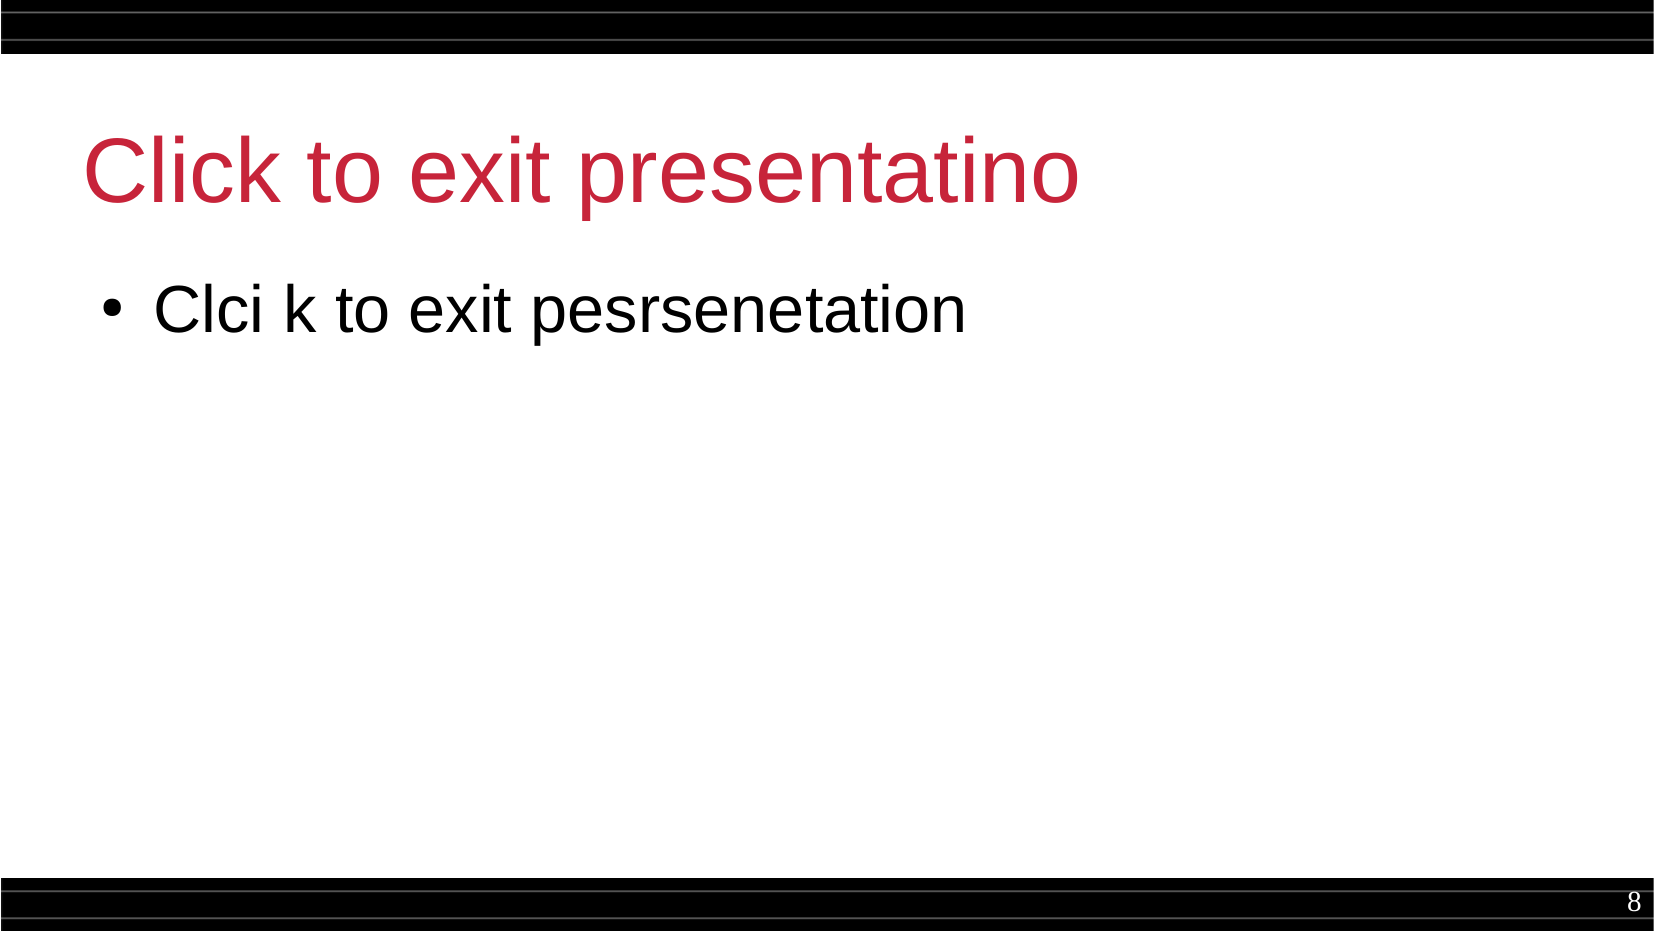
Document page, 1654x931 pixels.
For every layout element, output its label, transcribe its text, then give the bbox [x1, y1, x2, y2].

list Clci k to exit pesrsenetation [82, 271, 1571, 758]
title Click to exit presentatino [82, 92, 1571, 249]
picture [1, 0, 1654, 54]
picture [1, 878, 1654, 931]
